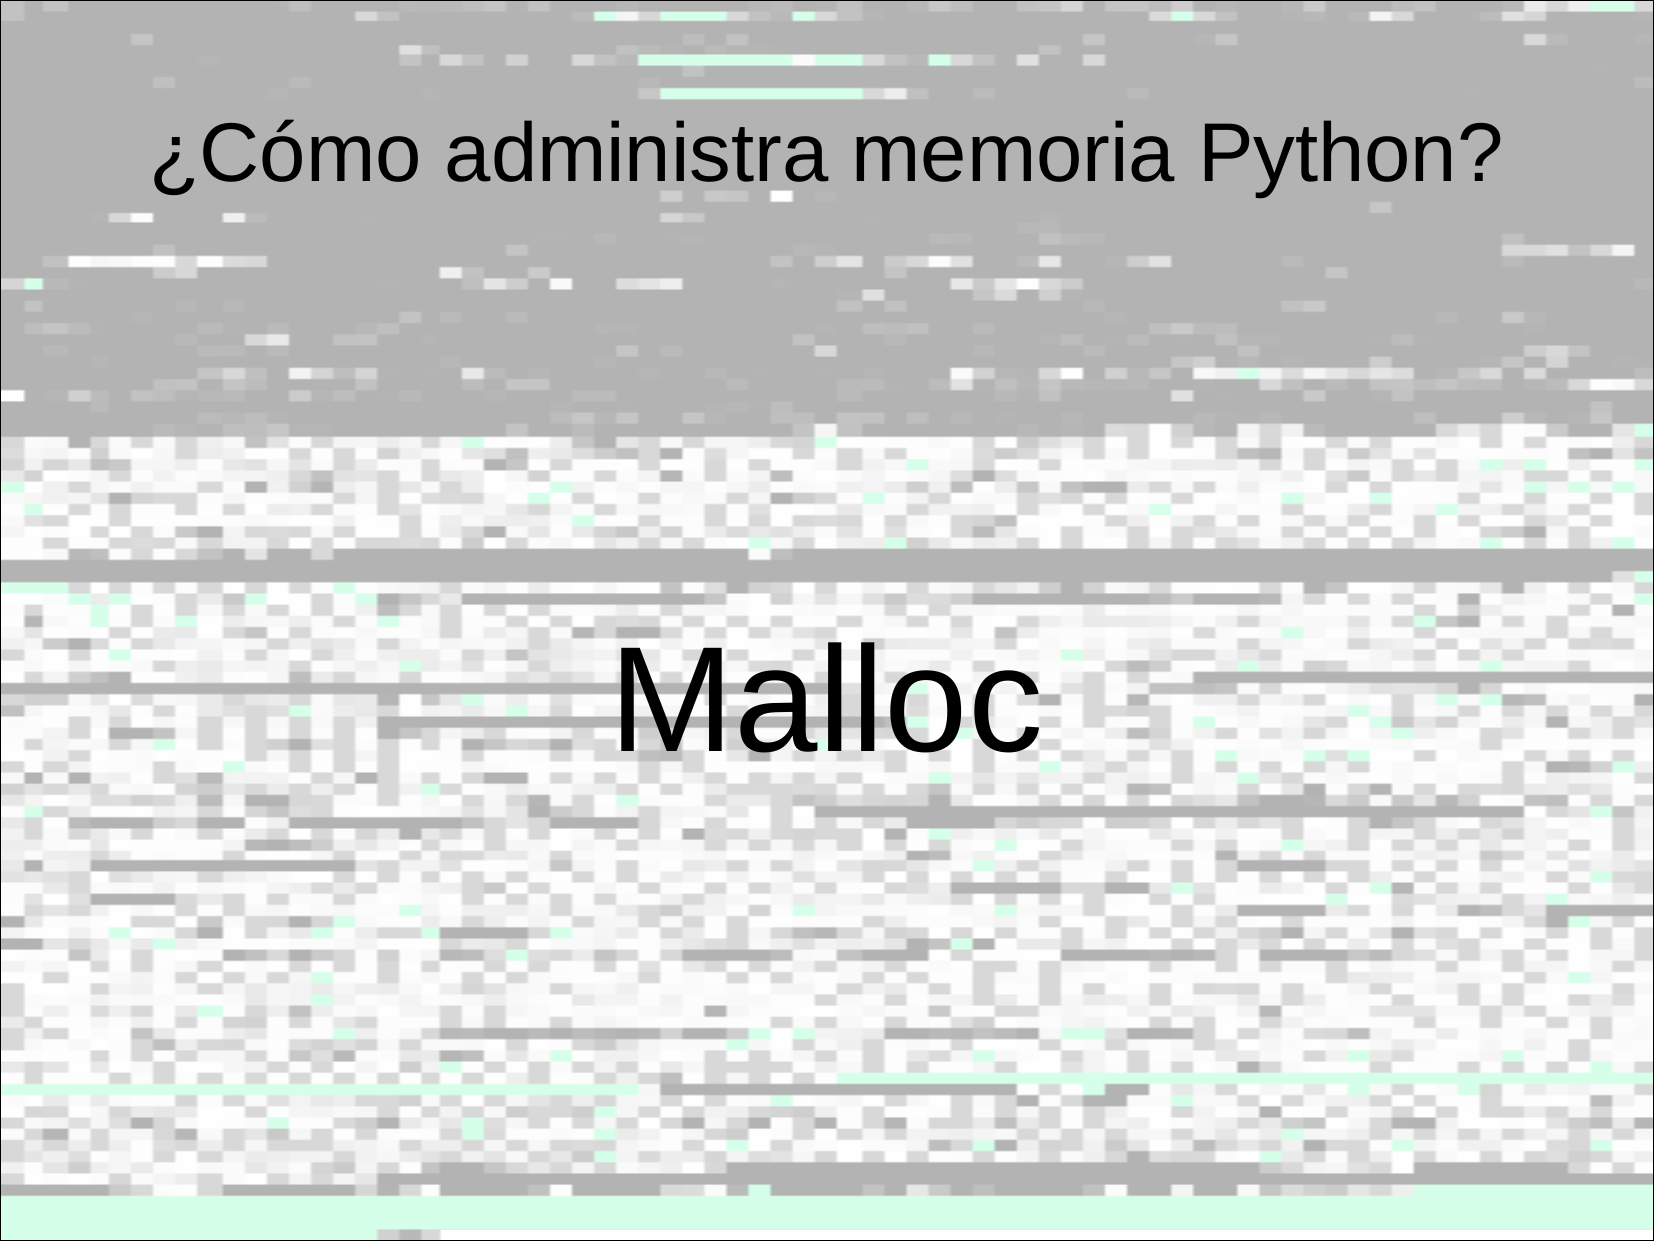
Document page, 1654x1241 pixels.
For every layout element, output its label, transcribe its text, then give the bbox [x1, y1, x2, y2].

text_box [0, 0, 1654, 1241]
title ¿Cómo administra memoria Python? [82, 49, 1571, 257]
subtitle Malloc [82, 290, 1571, 1109]
